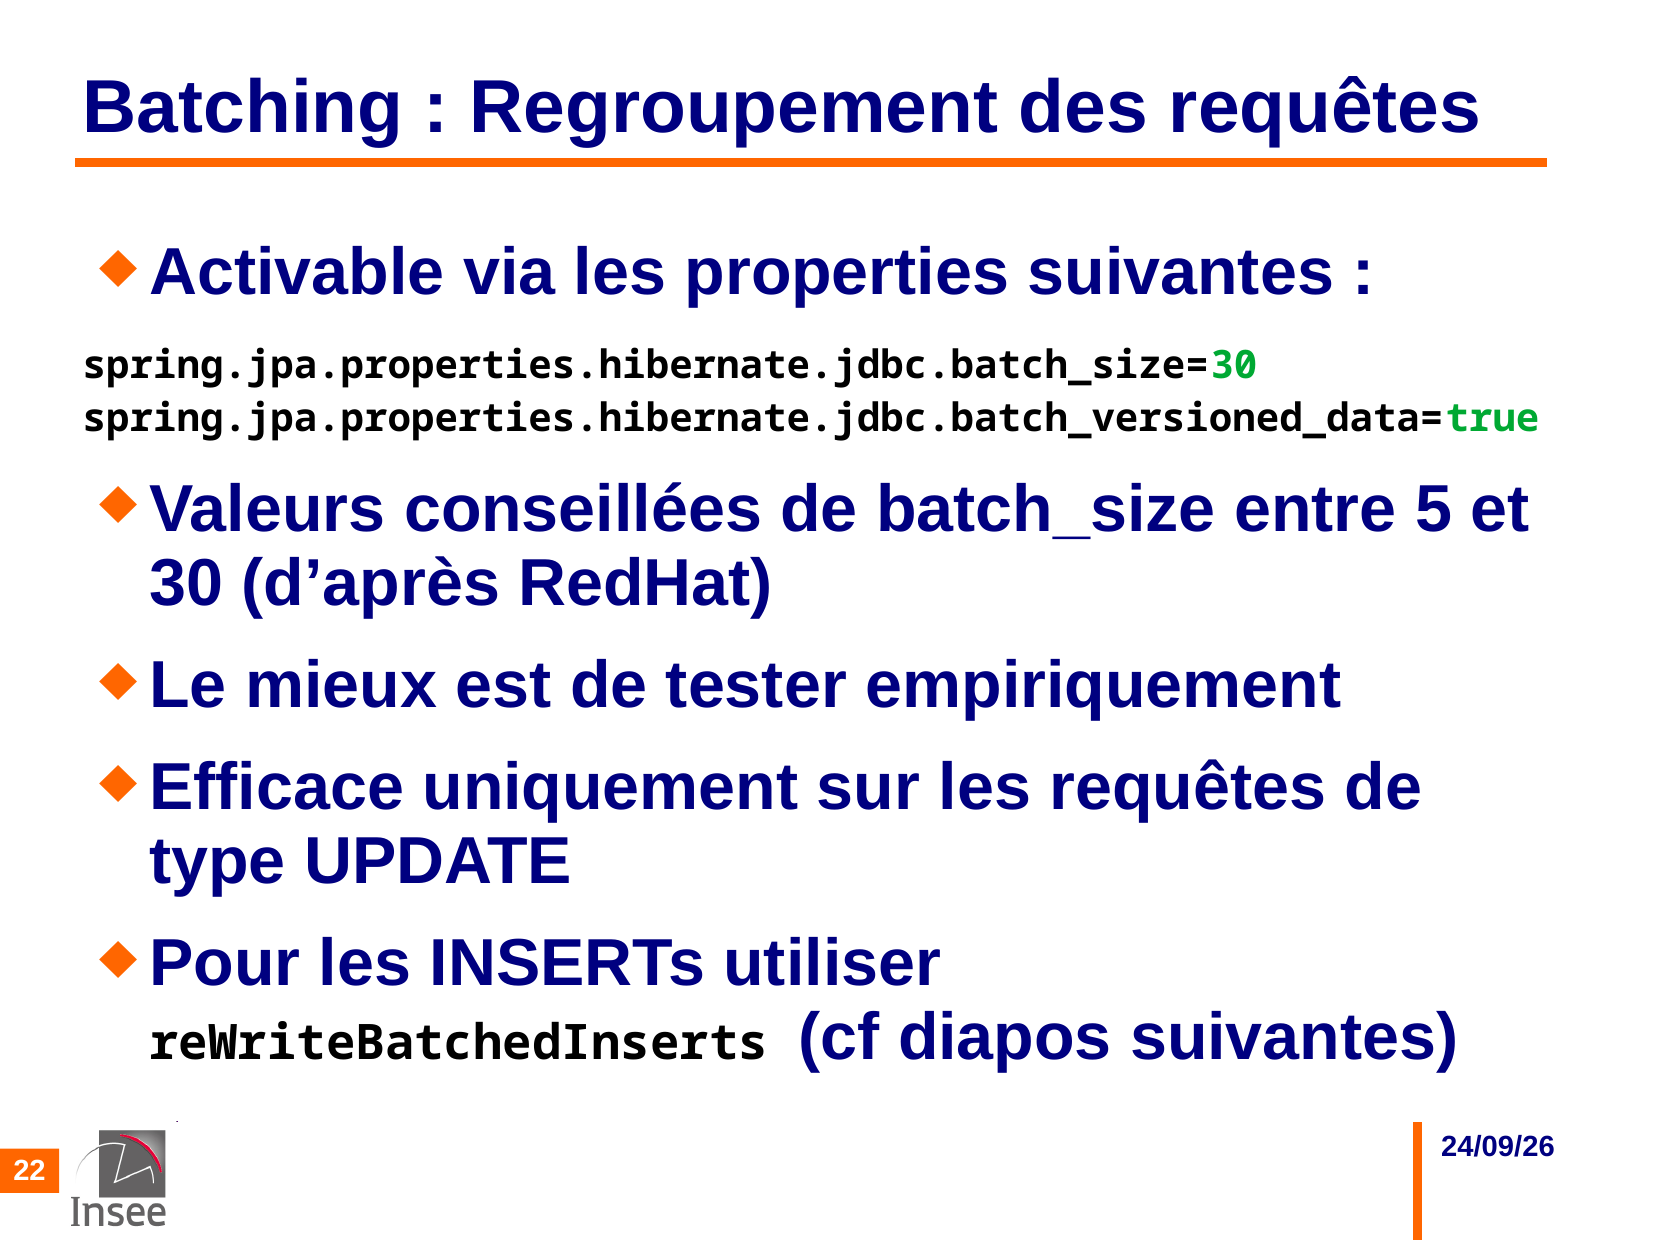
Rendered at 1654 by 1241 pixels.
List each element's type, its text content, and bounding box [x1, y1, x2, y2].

list Activable via les properties suivantes : spring.jpa.properties.hibernate.jdbc.batch_size=30 spring.jpa.properties.hibernate.jdbc.batch_versioned_data=true Valeurs conseillées de batch_size entre 5 et 30 (d’après RedHat) Le mieux est de tester empiriquement Efficace uniquement sur les requêtes de type UPDATE Pour les INSERTs utiliser reWriteBatchedInserts (cf diapos suivantes) [82, 136, 1571, 1087]
picture [62, 1121, 178, 1241]
title Batching : Regroupement des requêtes [82, 49, 1619, 163]
